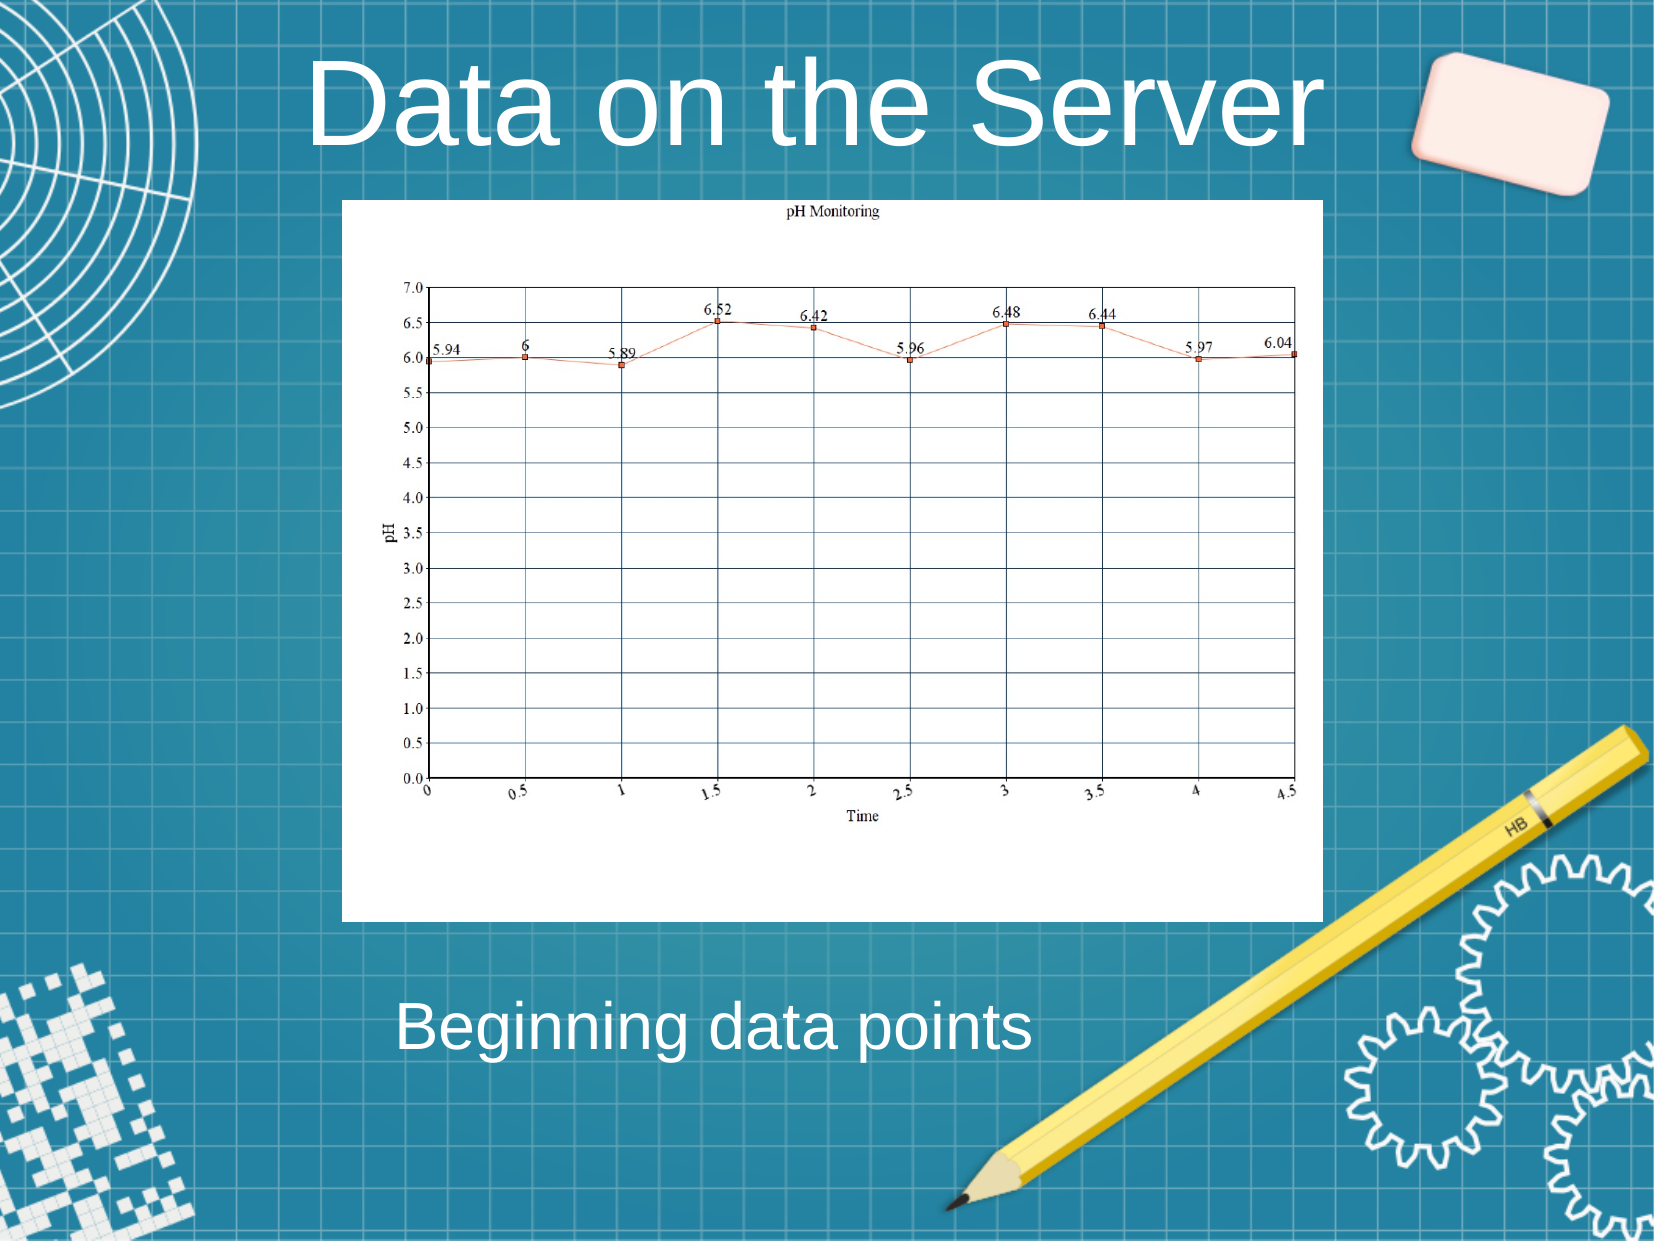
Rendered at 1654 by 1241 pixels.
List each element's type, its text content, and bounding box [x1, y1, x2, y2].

title Data on the Server [224, 23, 1406, 184]
picture [0, 0, 1654, 1241]
text_box Beginning data points [342, 954, 1087, 1099]
